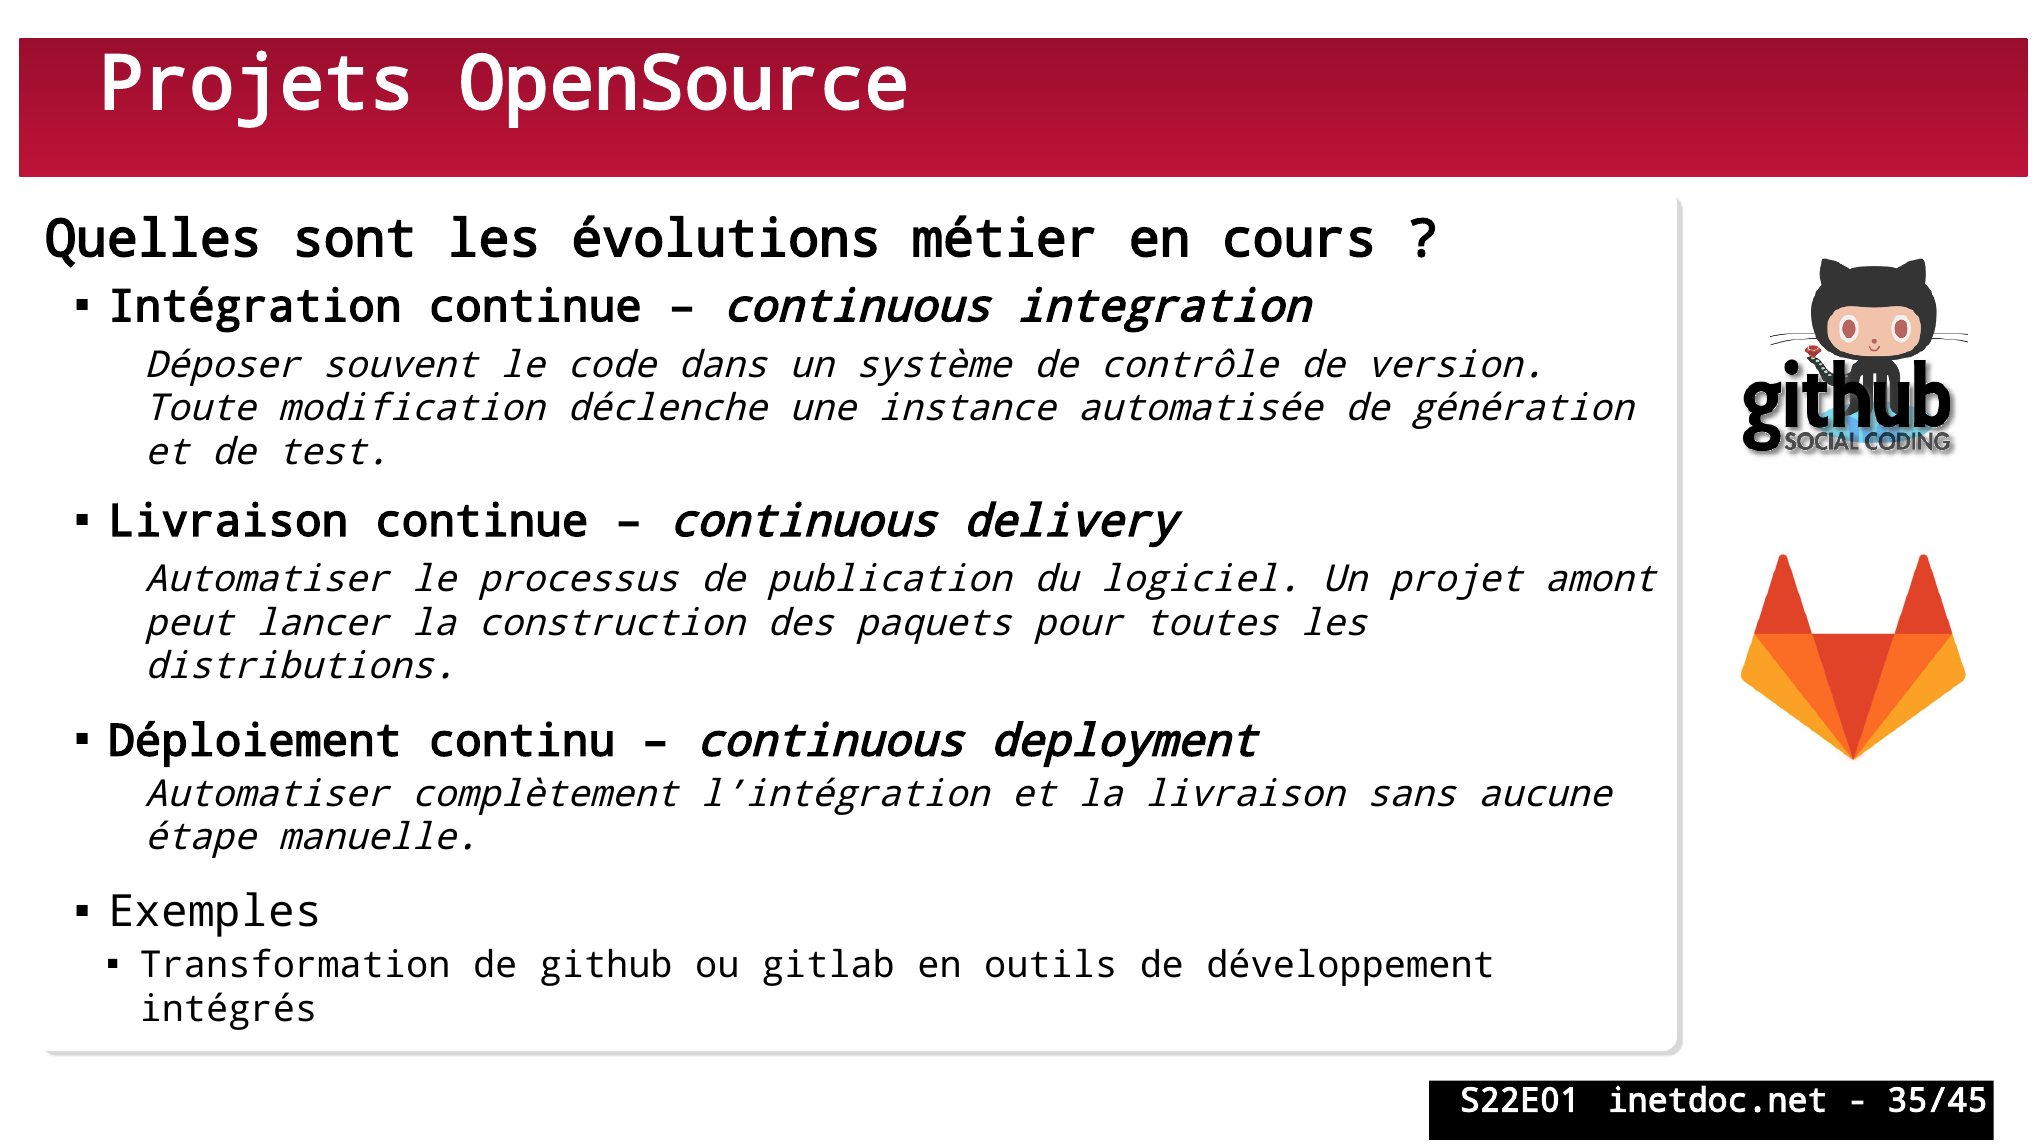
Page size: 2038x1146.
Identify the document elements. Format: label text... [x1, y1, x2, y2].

text_box Projets OpenSource [19, 38, 2028, 177]
text_box S22E01 inetdoc.net - 45/45 [1429, 1080, 1994, 1140]
text_box Quelles sont les évolutions métier en cours ? Intégration continue – continuous integration Déposer souvent le code dans un système de contrôle de version. Toute modification déclenche une instance automatisée de génération et de test. Livraison continue – continuous delivery Automatiser le processus de publication du logiciel. Un projet amont peut lancer la construction des paquets pour toutes les distributions. Déploiement continu – continuous deployment Automatiser complètement l’intégration et la livraison sans aucune étape manuelle. Exemples Transformation de github ou gitlab en outils de développement intégrés [35, 188, 1678, 1052]
picture [1736, 224, 1968, 461]
picture [1736, 543, 1973, 769]
